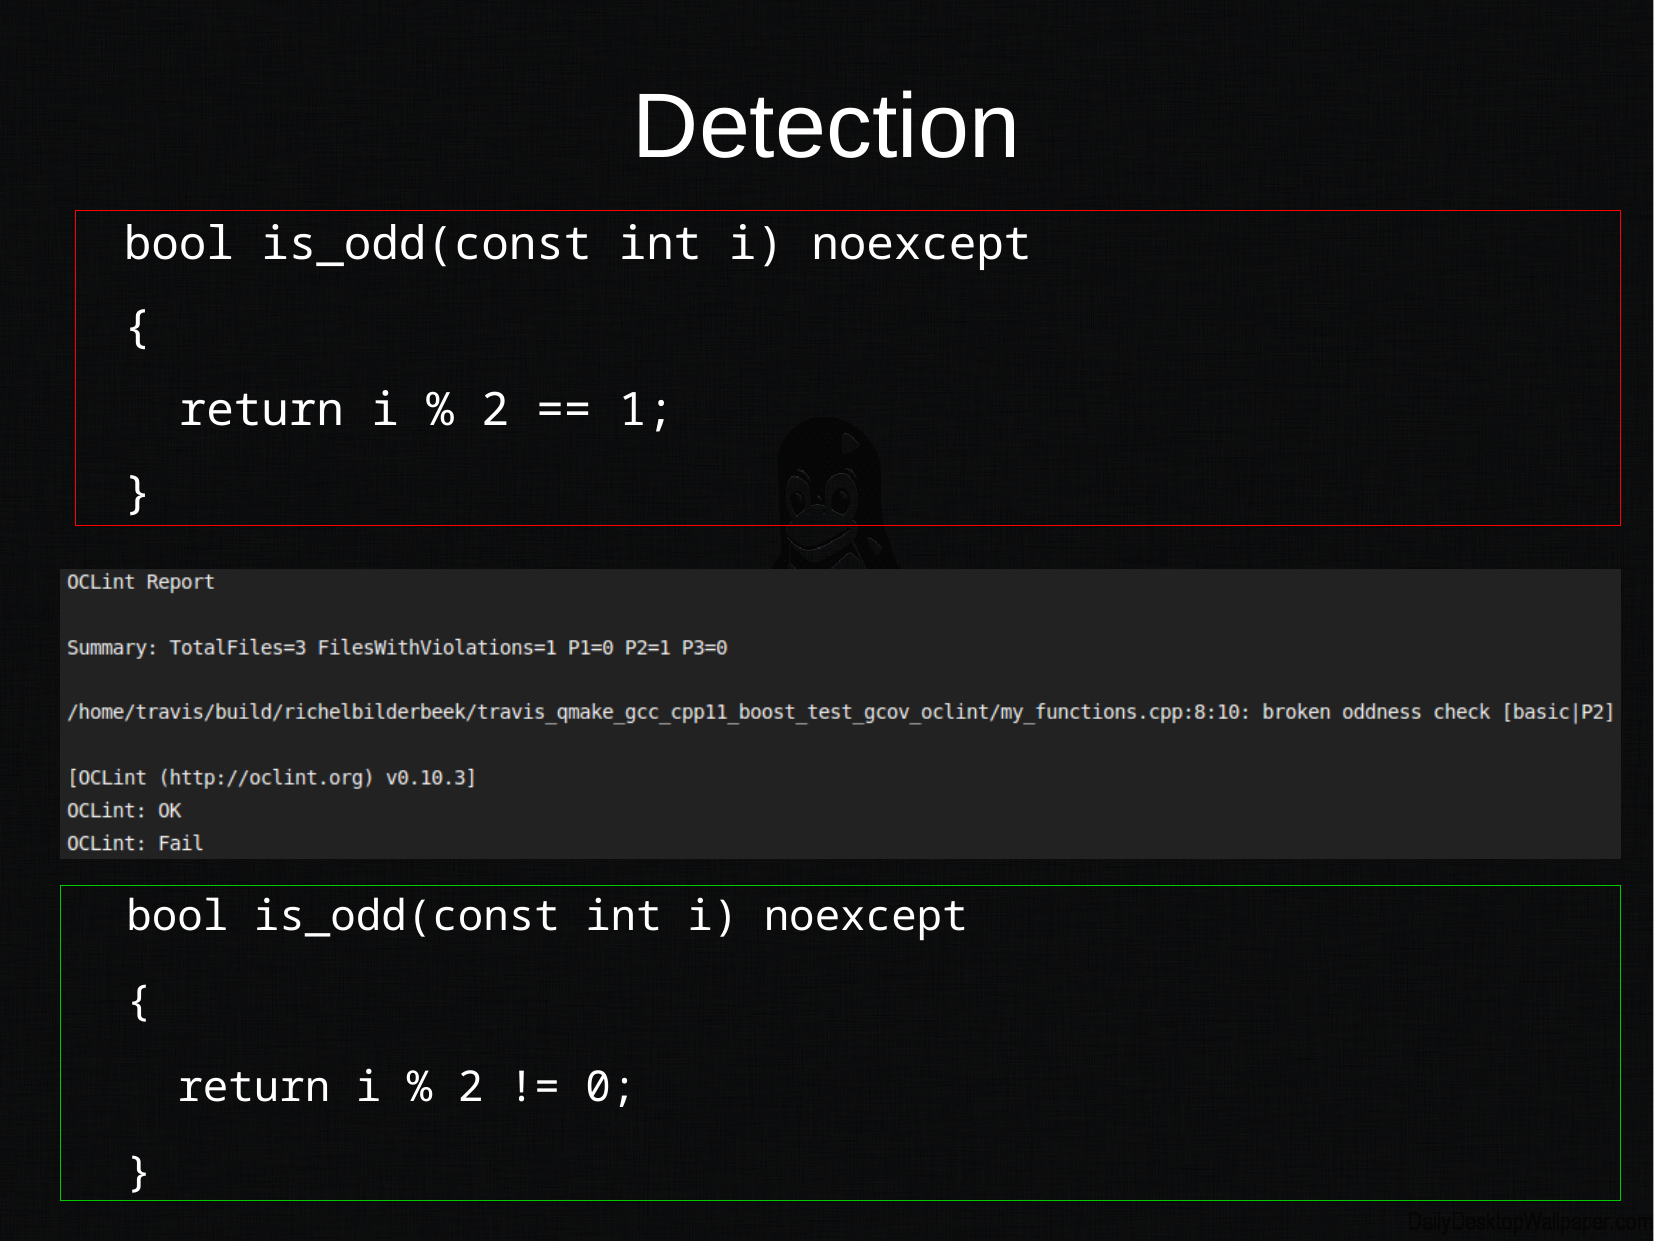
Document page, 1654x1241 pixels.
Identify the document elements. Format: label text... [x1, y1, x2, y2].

title Detection [389, 47, 1264, 205]
list bool is_odd(const int i) noexcept { return i % 2 != 0; } [60, 885, 1621, 1201]
picture [0, 0, 1654, 1241]
list bool is_odd(const int i) noexcept { return i % 2 == 1; } [75, 210, 1621, 526]
